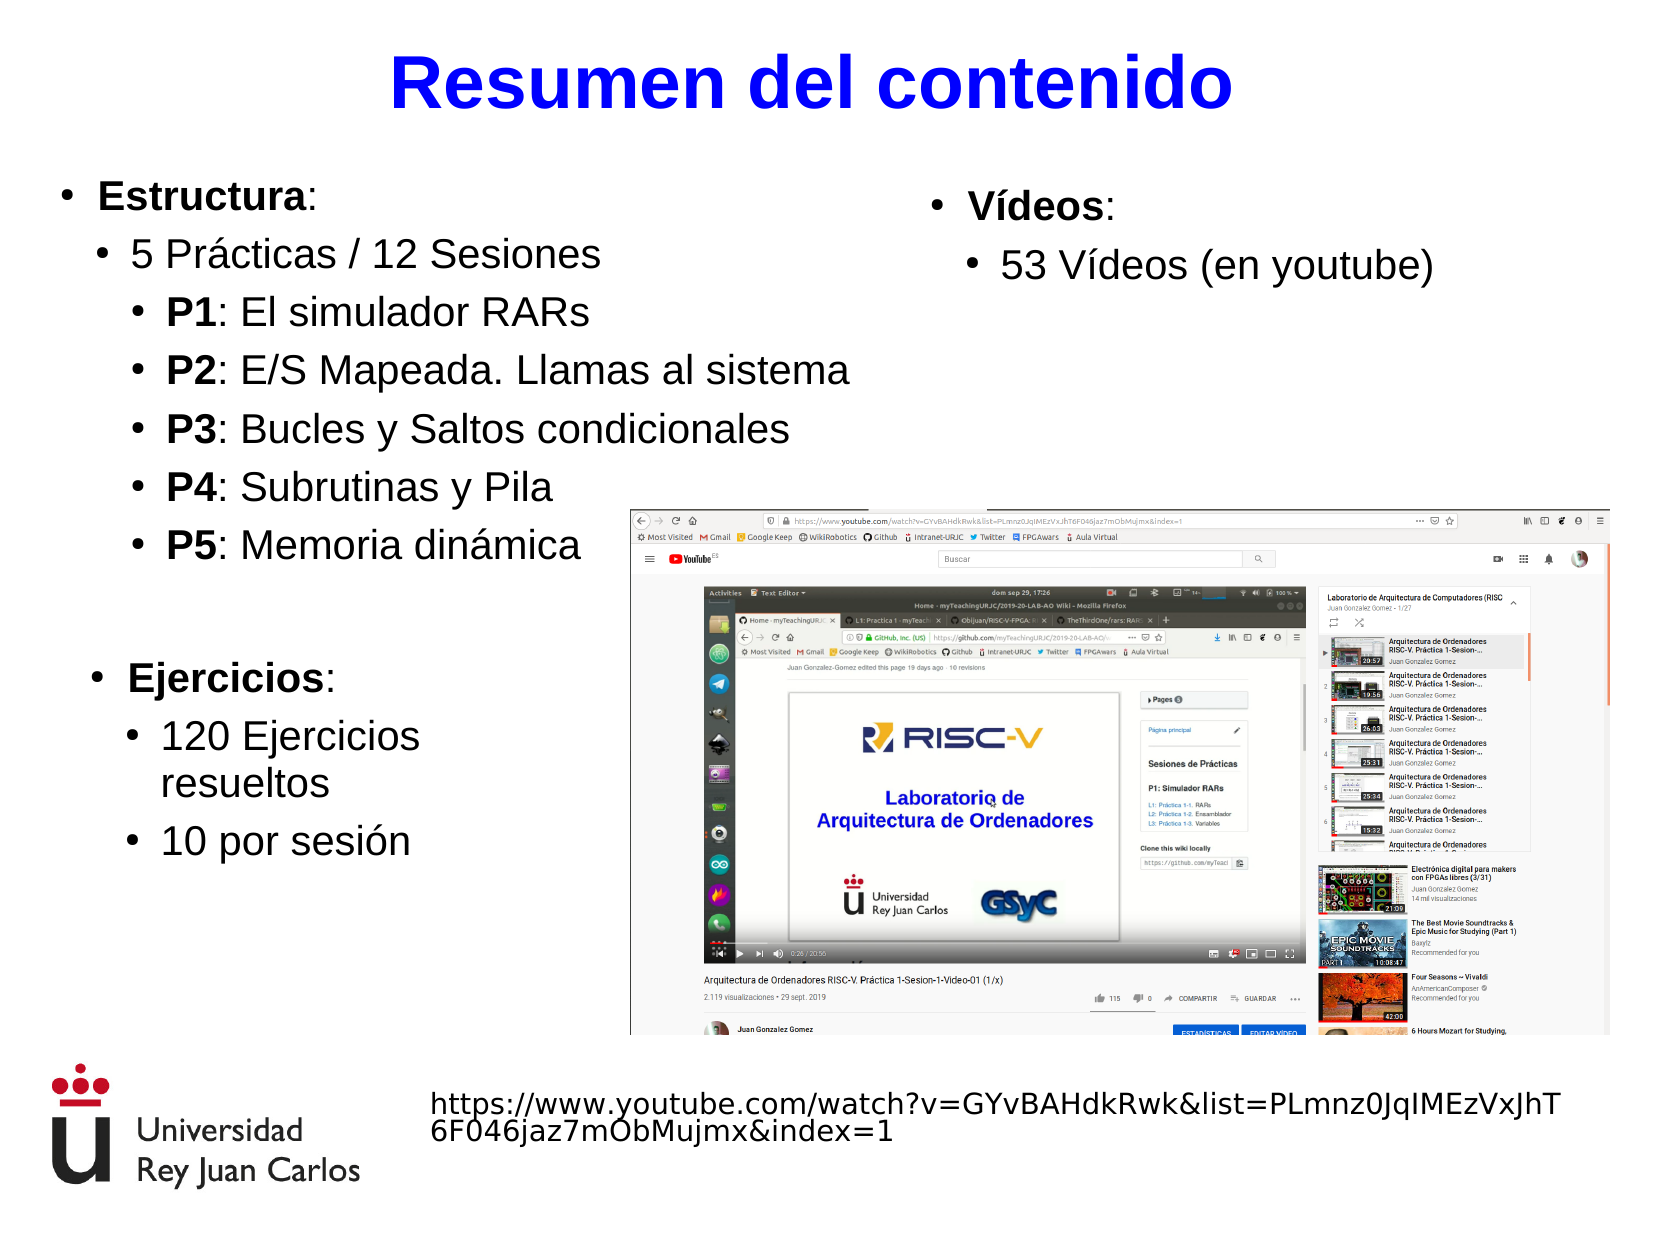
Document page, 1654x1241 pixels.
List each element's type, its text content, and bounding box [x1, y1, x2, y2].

picture [630, 509, 1610, 1036]
text_box Ejercicios: 120 Ejercicios resueltos 10 por sesión [75, 647, 511, 931]
text_box https://www.youtube.com/watch?v=GYvBAHdkRwk&list=PLmnz0JqIMEzVxJhT6F046jaz7mObMujmx&index=1 [405, 1080, 1591, 1186]
text_box Vídeos: 53 Vídeos (en youtube) [915, 175, 1576, 354]
text_box Estructura: 5 Prácticas / 12 Sesiones P1: El simulador RARs P2: E/S Mapeada. Llamas al sistema P3: Bucles y Saltos condicionales P4: Subrutinas y Pila P5: Memoria dinámica [45, 165, 901, 635]
picture [31, 1050, 376, 1201]
text_box Resumen del contenido [64, 40, 1561, 125]
